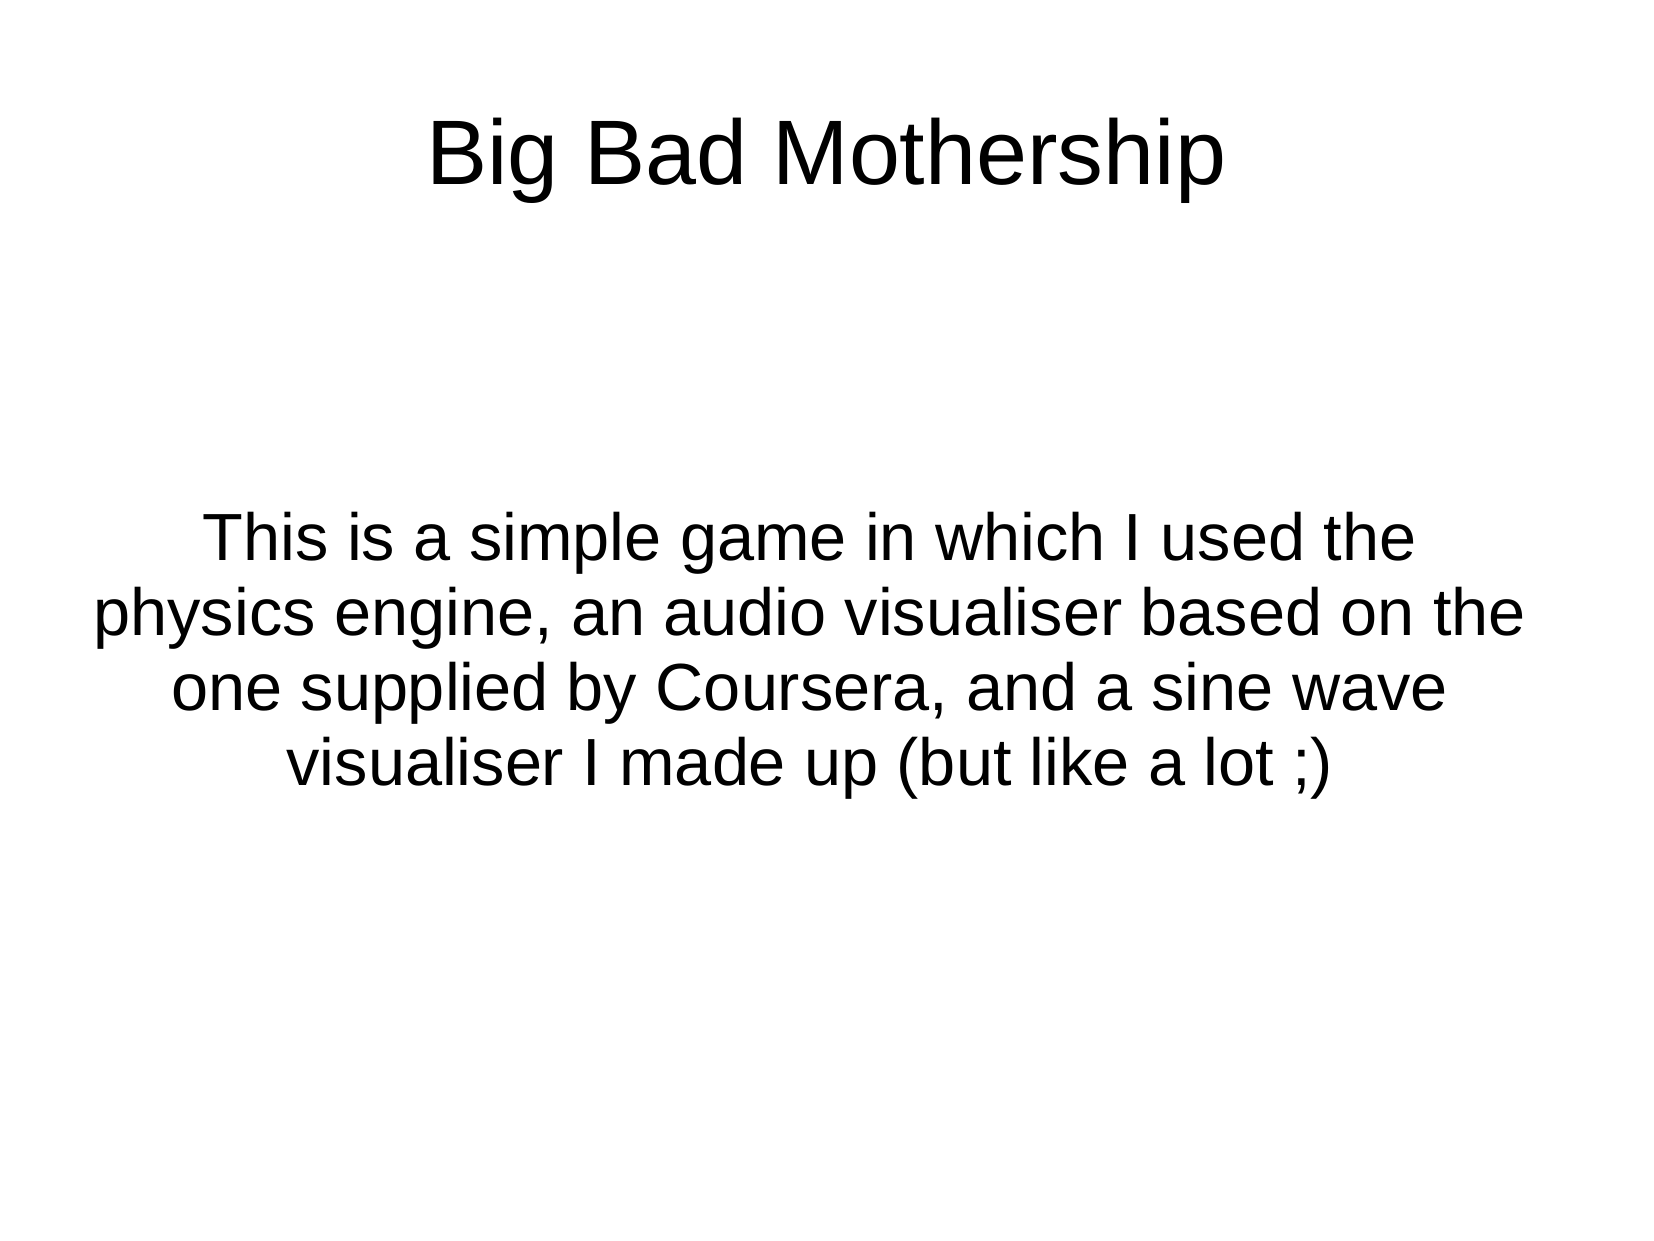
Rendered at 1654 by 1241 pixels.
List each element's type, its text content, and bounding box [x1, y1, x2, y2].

subtitle This is a simple game in which I used the physics engine, an audio visualiser based on the one supplied by Coursera, and a sine wave visualiser I made up (but like a lot ;) [82, 290, 1538, 1010]
title Big Bad Mothership [82, 49, 1571, 257]
